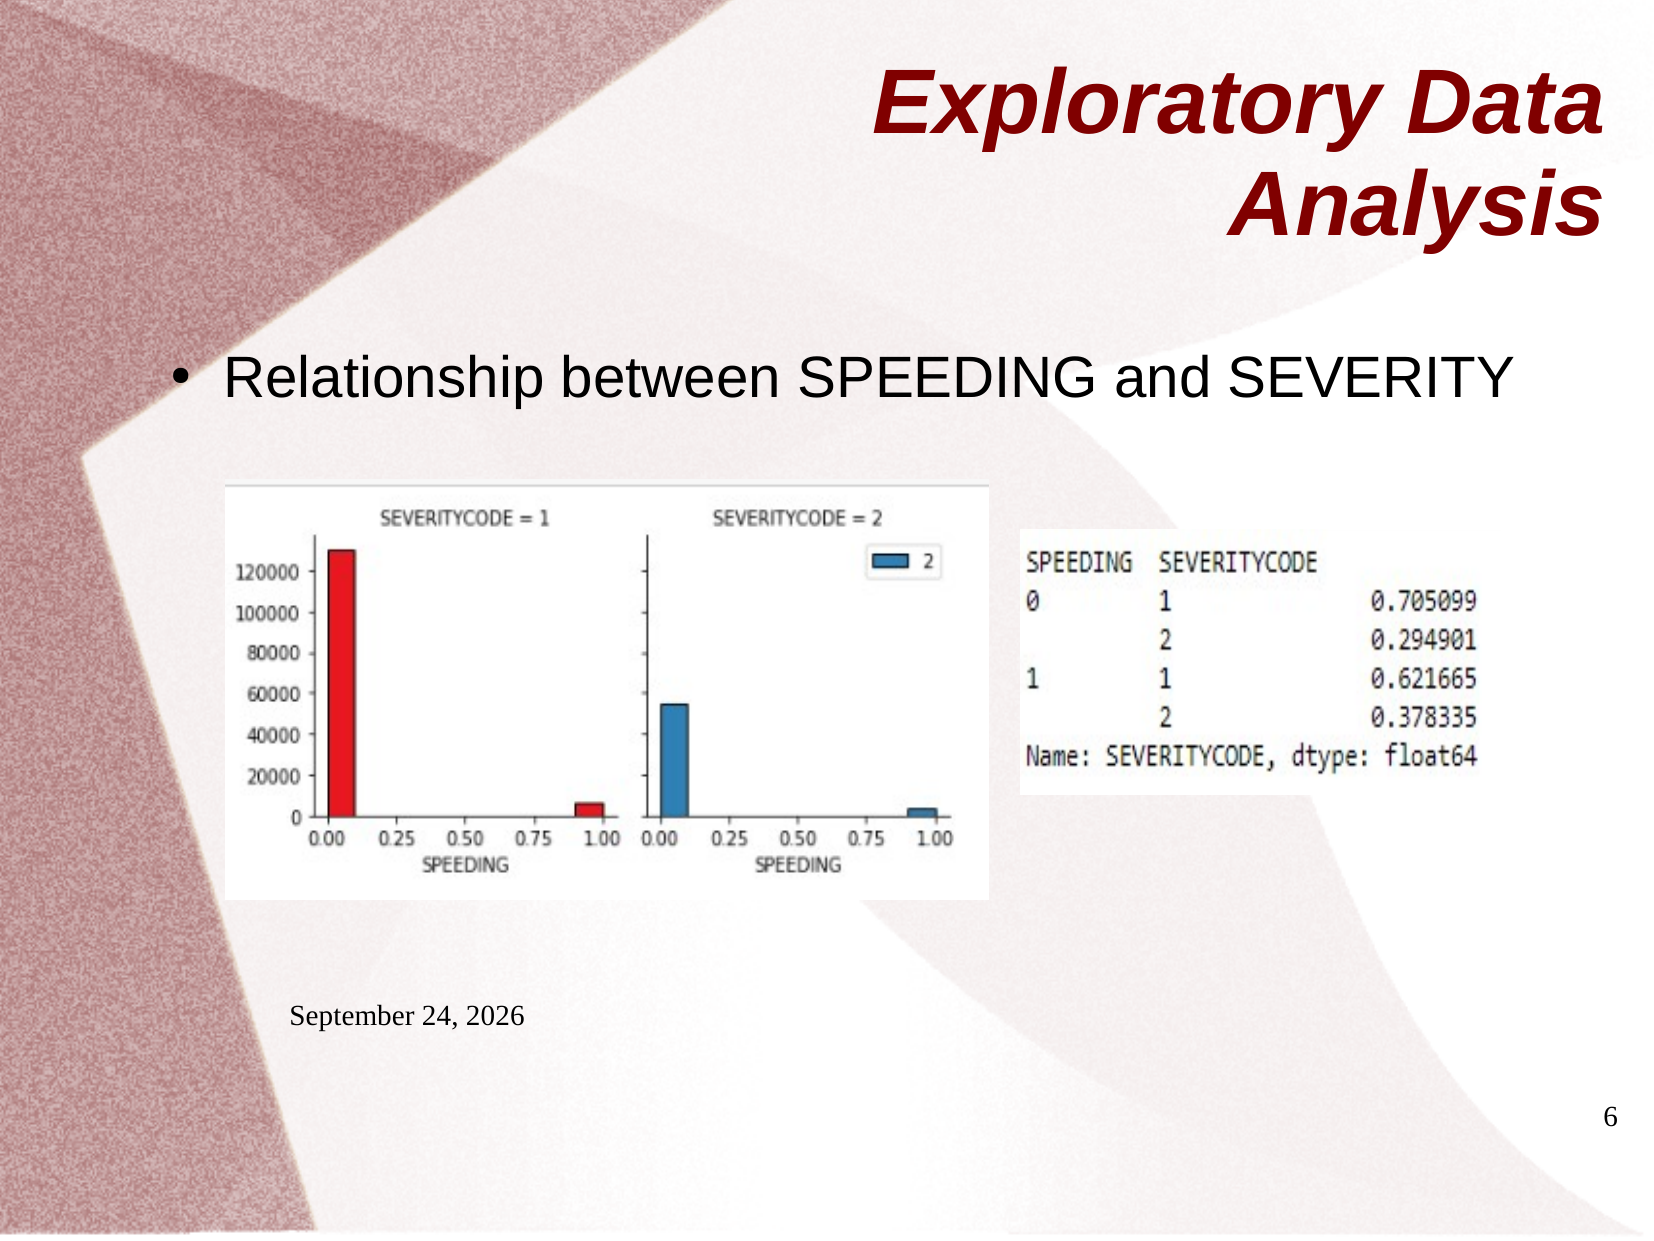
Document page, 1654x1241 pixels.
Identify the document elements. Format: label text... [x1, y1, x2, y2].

title Exploratory Data Analysis [596, 49, 1607, 257]
list Relationship between SPEEDING and SEVERITY [152, 344, 1534, 976]
picture [0, 0, 1654, 1241]
